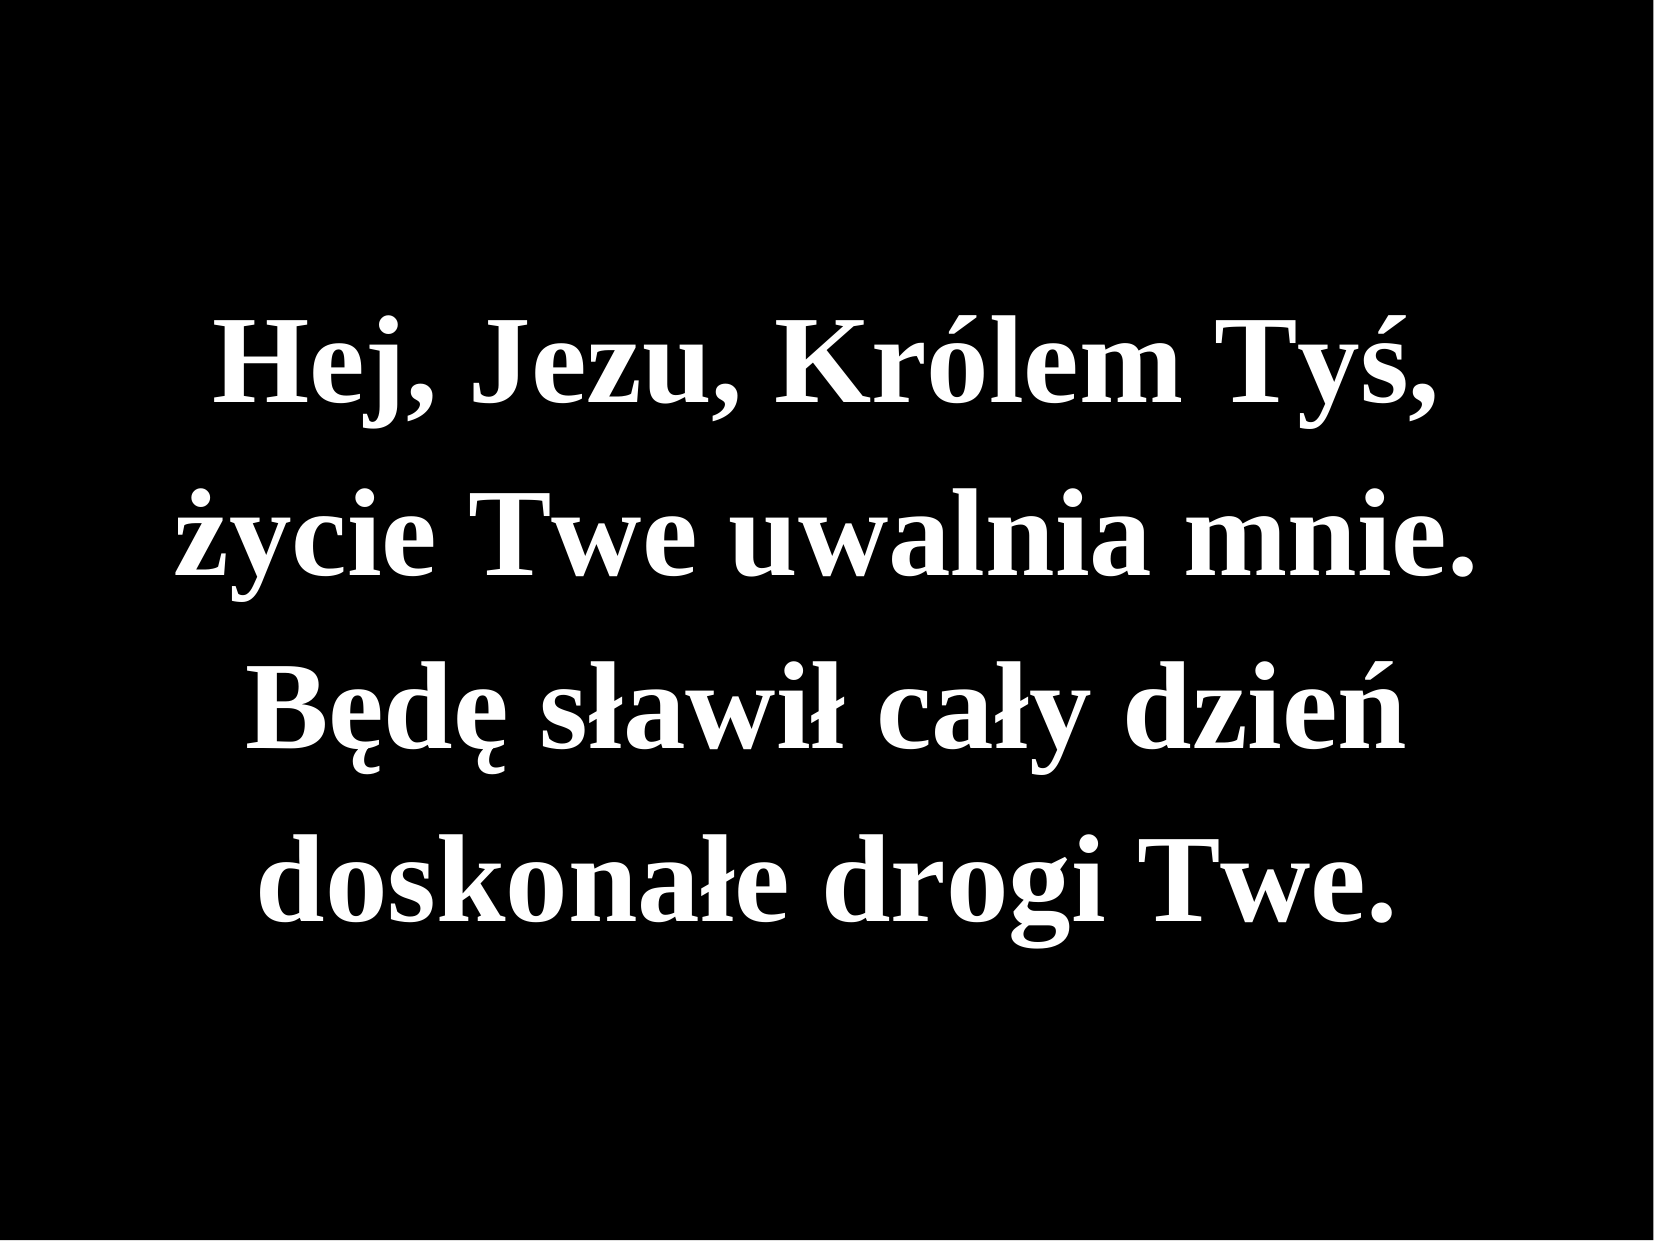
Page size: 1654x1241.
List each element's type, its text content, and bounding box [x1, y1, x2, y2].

title Hej, Jezu, Królem Tyś, ppp życie Twe uwalnia mnie. ppp Będę sławił cały dzień ppp doskonałe drogi Twe. [0, 0, 1654, 1241]
